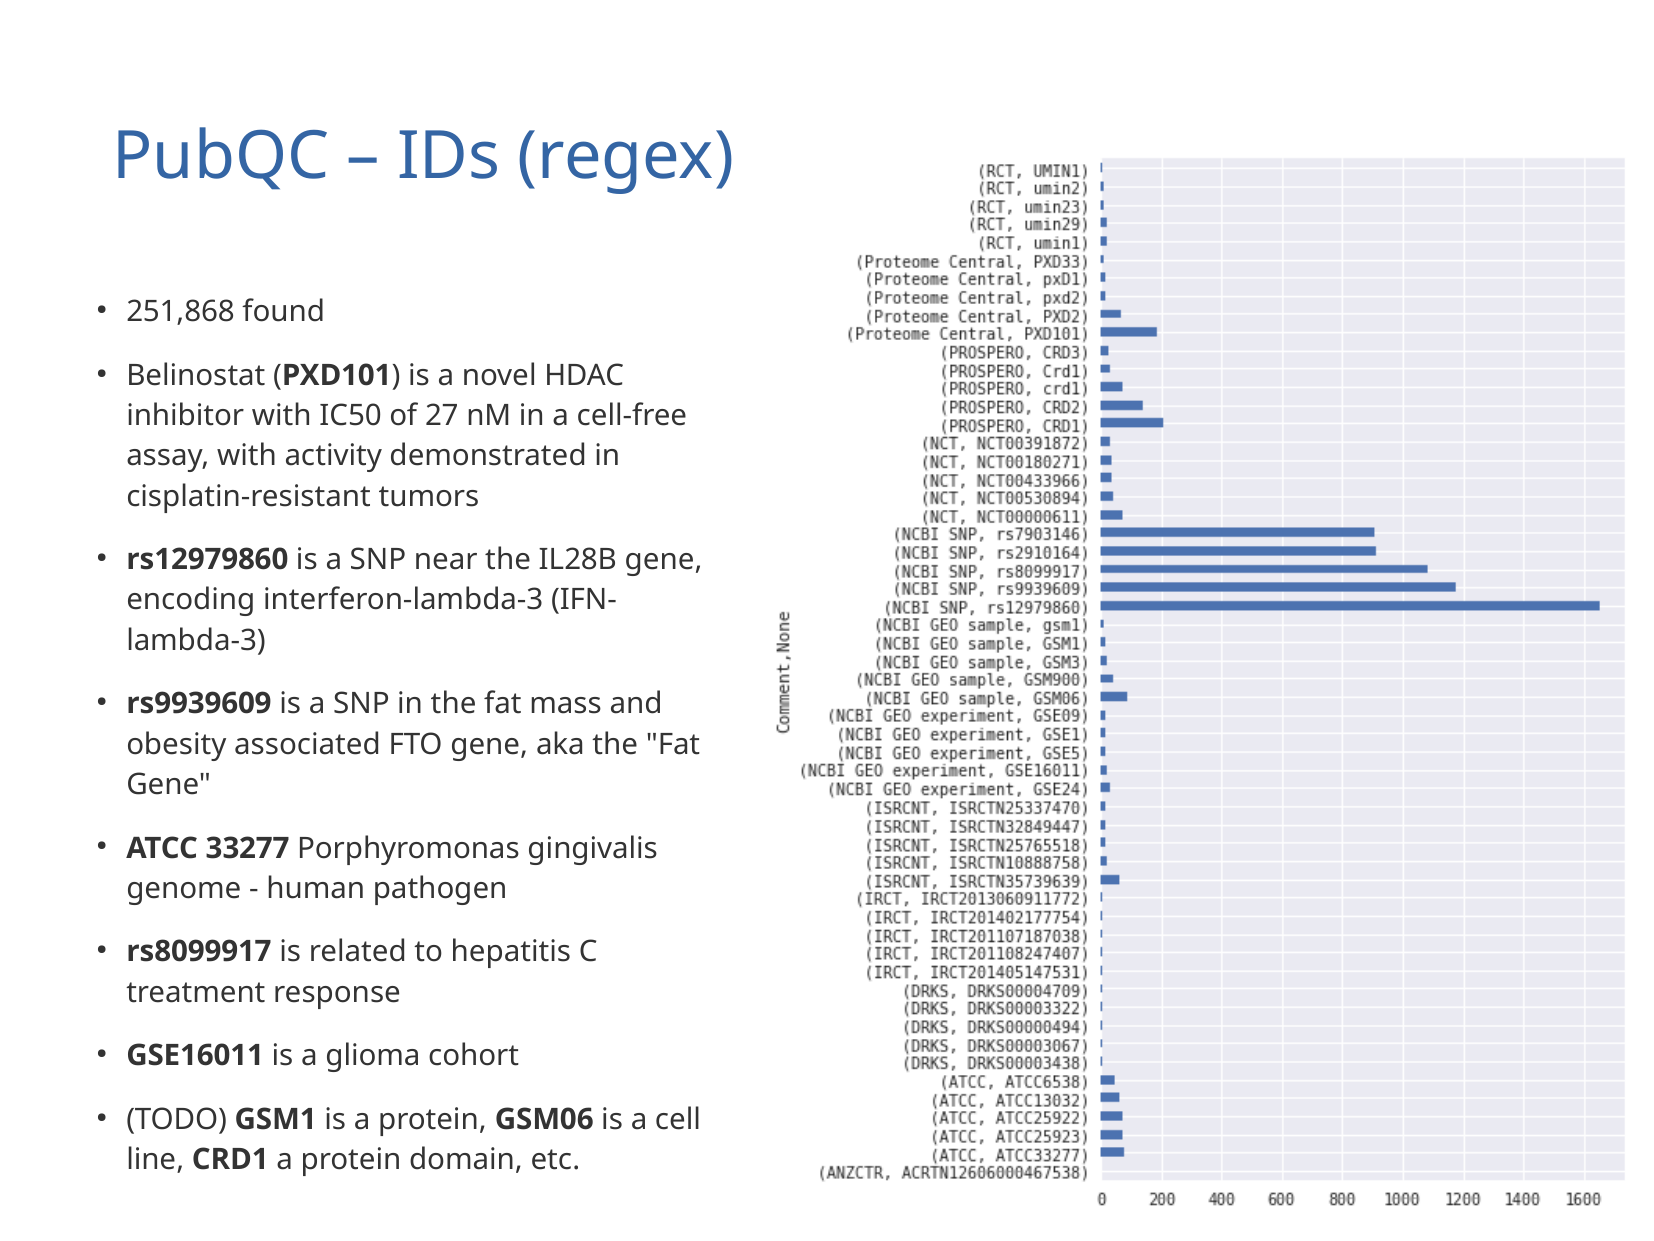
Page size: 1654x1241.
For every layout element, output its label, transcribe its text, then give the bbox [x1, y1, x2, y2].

list 251,868 found Belinostat (PXD101) is a novel HDAC inhibitor with IC50 of 27 nM in a cell-free assay, with activity demonstrated in cisplatin-resistant tumors rs12979860 is a SNP near the IL28B gene, encoding interferon-lambda-3 (IFN-lambda-3) rs9939609 is a SNP in the fat mass and obesity associated FTO gene, aka the "Fat Gene" ATCC 33277 Porphyromonas gingivalis genome - human pathogen rs8099917 is related to hepatitis C treatment response GSE16011 is a glioma cohort (TODO) GSM1 is a protein, GSM06 is a cell line, CRD1 a protein domain, etc. [82, 290, 721, 1186]
picture [766, 149, 1636, 1218]
title PubQC – IDs (regex) [82, 49, 766, 257]
